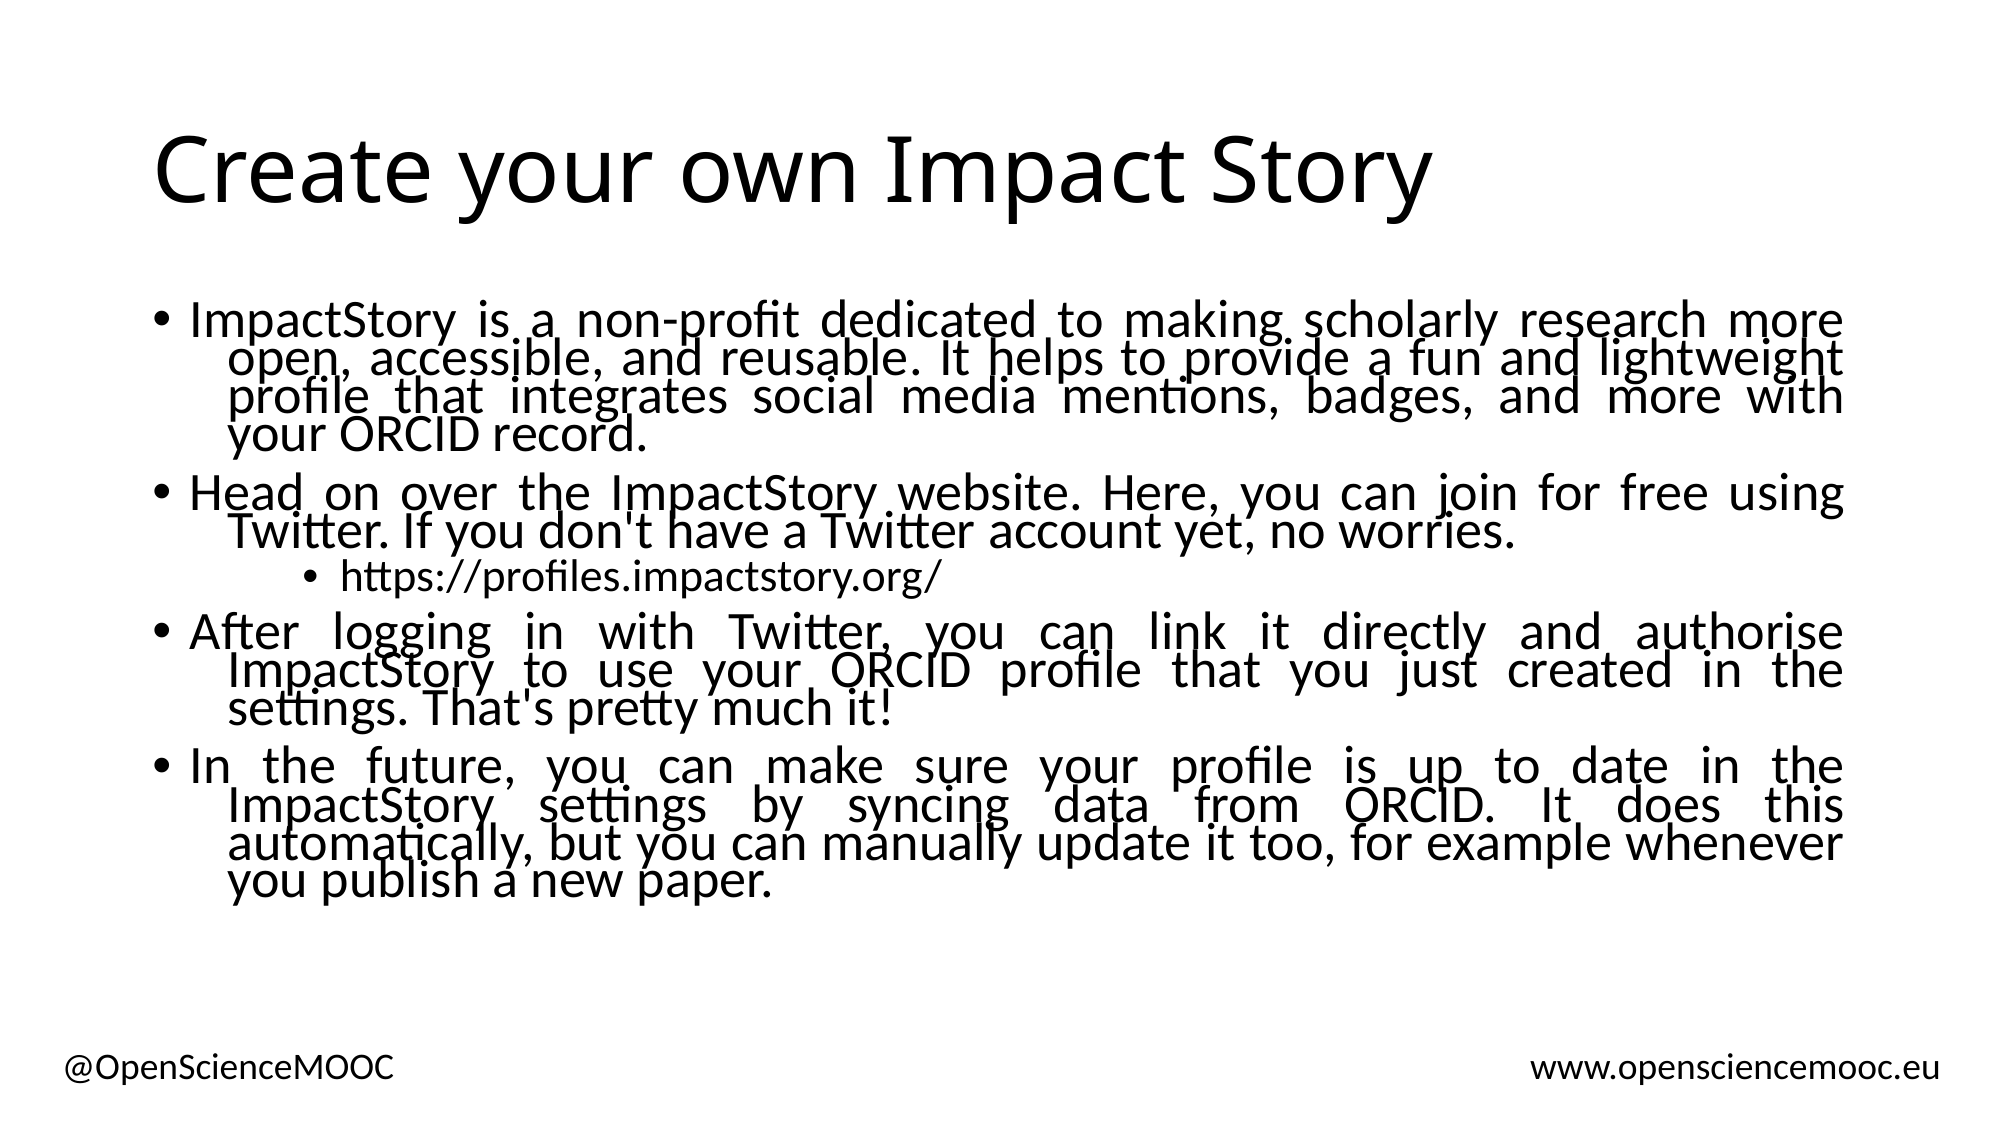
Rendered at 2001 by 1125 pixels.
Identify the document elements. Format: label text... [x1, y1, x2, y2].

title Create your own Impact Story [137, 59, 1863, 278]
list ImpactStory is a non-profit dedicated to making scholarly research more open, accessible, and reusable. It helps to provide a fun and lightweight profile that integrates social media mentions, badges, and more with your ORCID record. Head on over the ImpactStory website. Here, you can join for free using Twitter. If you don't have a Twitter account yet, no worries. https://profiles.impactstory.org/ After logging in with Twitter, you can link it directly and authorise ImpactStory to use your ORCID profile that you just created in the settings. That's pretty much it! In the future, you can make sure your profile is up to date in the ImpactStory settings by syncing data from ORCID. It does this automatically, but you can manually update it too, for example whenever you publish a new paper. [137, 299, 1863, 1066]
text_box www.opensciencemooc.eu [1515, 1035, 1956, 1095]
text_box @OpenScienceMOOC [47, 1035, 410, 1095]
